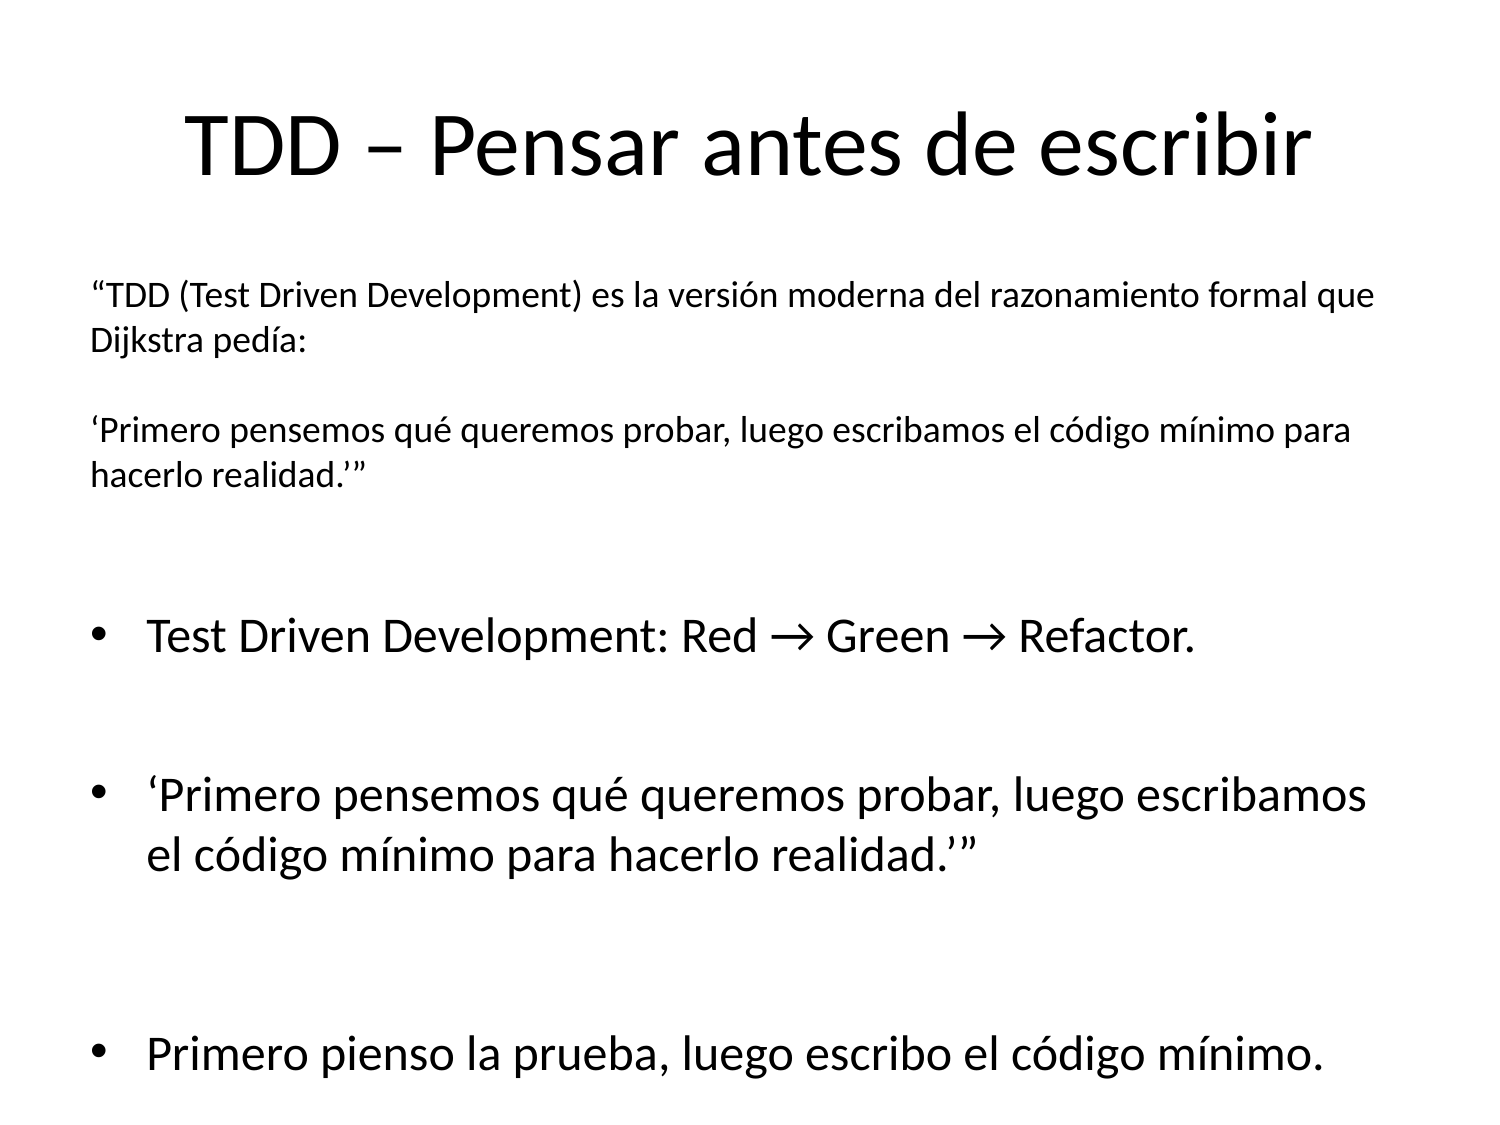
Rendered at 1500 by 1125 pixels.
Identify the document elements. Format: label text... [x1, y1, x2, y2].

list “TDD (Test Driven Development) es la versión moderna del razonamiento formal que Dijkstra pedía: ‘Primero pensemos qué queremos probar, luego escribamos el código mínimo para hacerlo realidad.’” Test Driven Development: Red → Green → Refactor. ‘Primero pensemos qué queremos probar, luego escribamos el código mínimo para hacerlo realidad.’” Primero pienso la prueba, luego escribo el código mínimo. [75, 262, 1425, 1005]
title TDD – Pensar antes de escribir [75, 45, 1425, 233]
